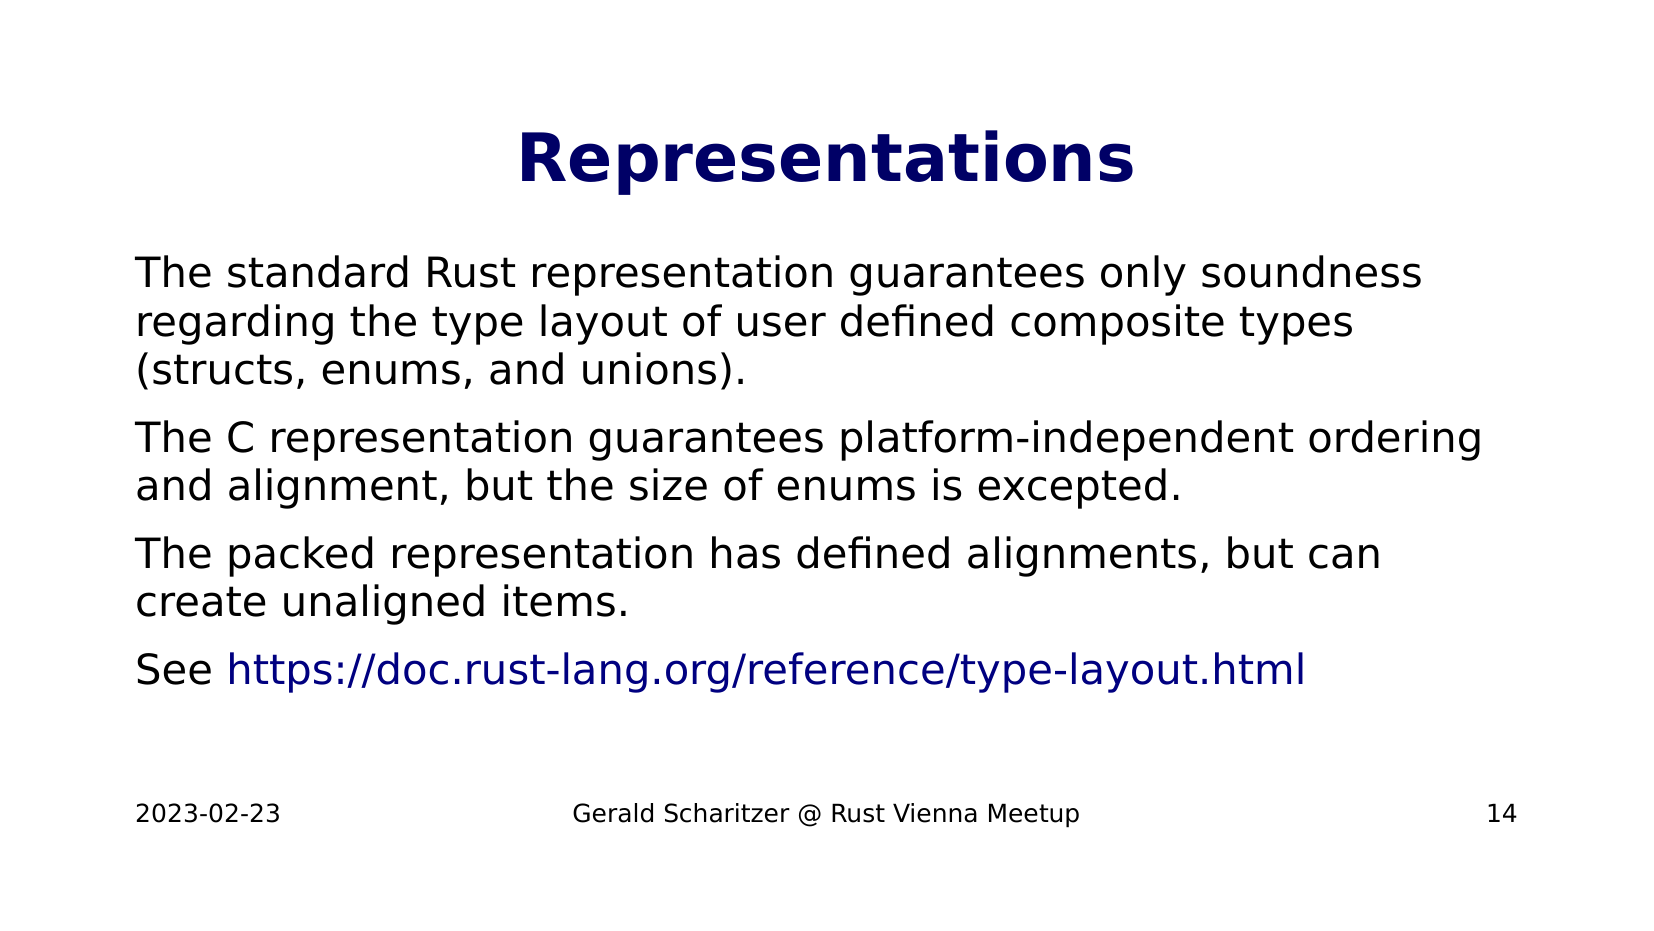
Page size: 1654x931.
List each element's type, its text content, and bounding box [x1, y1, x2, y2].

list The standard Rust representation guarantees only soundness regarding the type layout of user defined composite types (structs, enums, and unions). The C representation guarantees platform-independent ordering and alignment, but the size of enums is excepted. The packed representation has defined alignments, but can create unaligned items. See https://doc.rust-lang.org/reference/type-layout.html [135, 248, 1519, 721]
title Representations [135, 90, 1519, 227]
